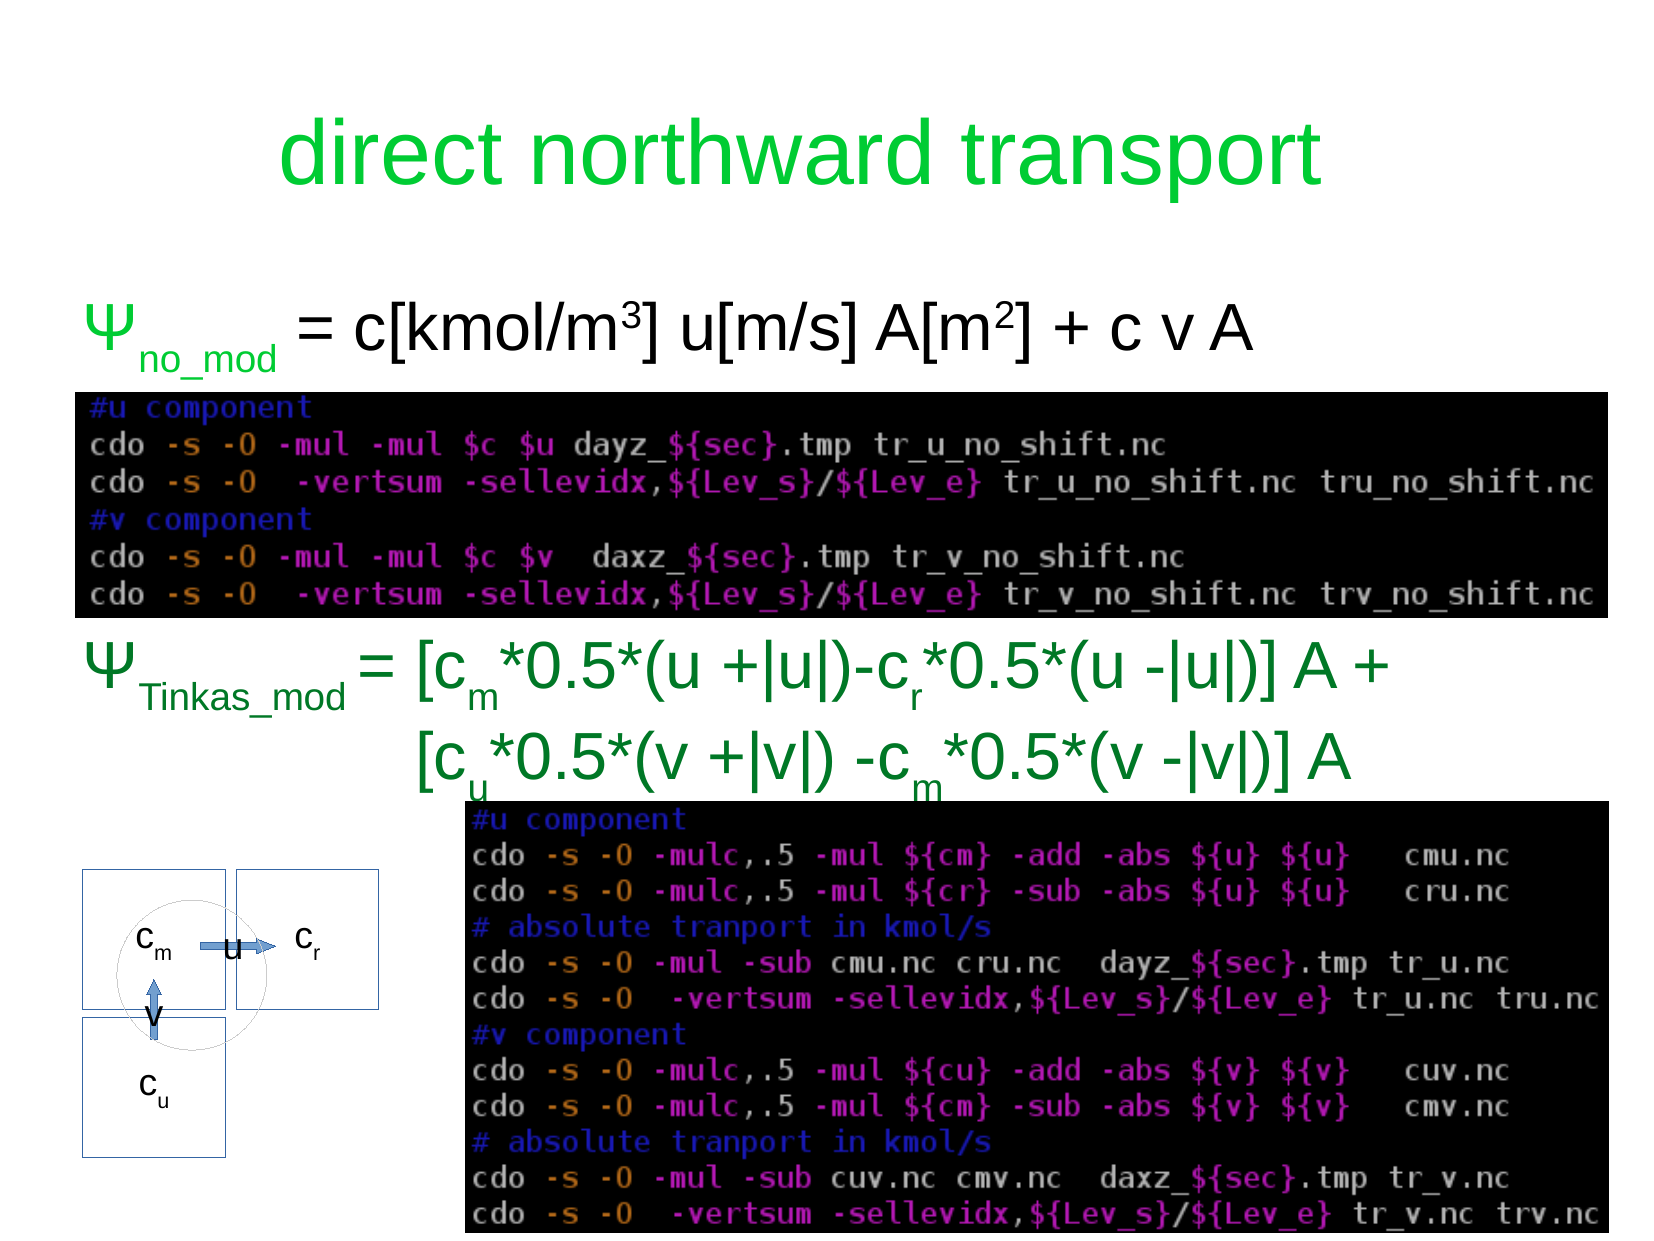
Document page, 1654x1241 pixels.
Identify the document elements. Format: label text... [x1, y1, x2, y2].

title direct northward transport [82, 49, 1571, 257]
text_box cm [82, 869, 226, 1010]
subtitle Ψno_mod = c[kmol/m3] u[m/s] A[m2] + c v A ΨTinkas_mod = [cm*0.5*(u +|u|)-cr*0.5*(u -|u|)] A + [cu*0.5*(v +|v|) -cm*0.5*(v -|v|)] A [82, 618, 1571, 1010]
picture [75, 392, 1608, 618]
subtitle Ψno_mod = c[kmol/m3] u[m/s] A[m2] + c v A ΨTinkas_mod = [cm*0.5*(u +|u|)-cr*0.5*(u -|u|)] A + [cu*0.5*(v +|v|) -cm*0.5*(v -|v|)] A [82, 290, 1571, 392]
text_box v [146, 979, 162, 1023]
text_box u [240, 938, 276, 954]
text_box cr [236, 869, 379, 1010]
text_box v [150, 1020, 158, 1040]
text_box u [200, 942, 224, 950]
text_box u [228, 942, 237, 950]
picture [465, 801, 1609, 1233]
text_box cu [82, 1017, 226, 1158]
